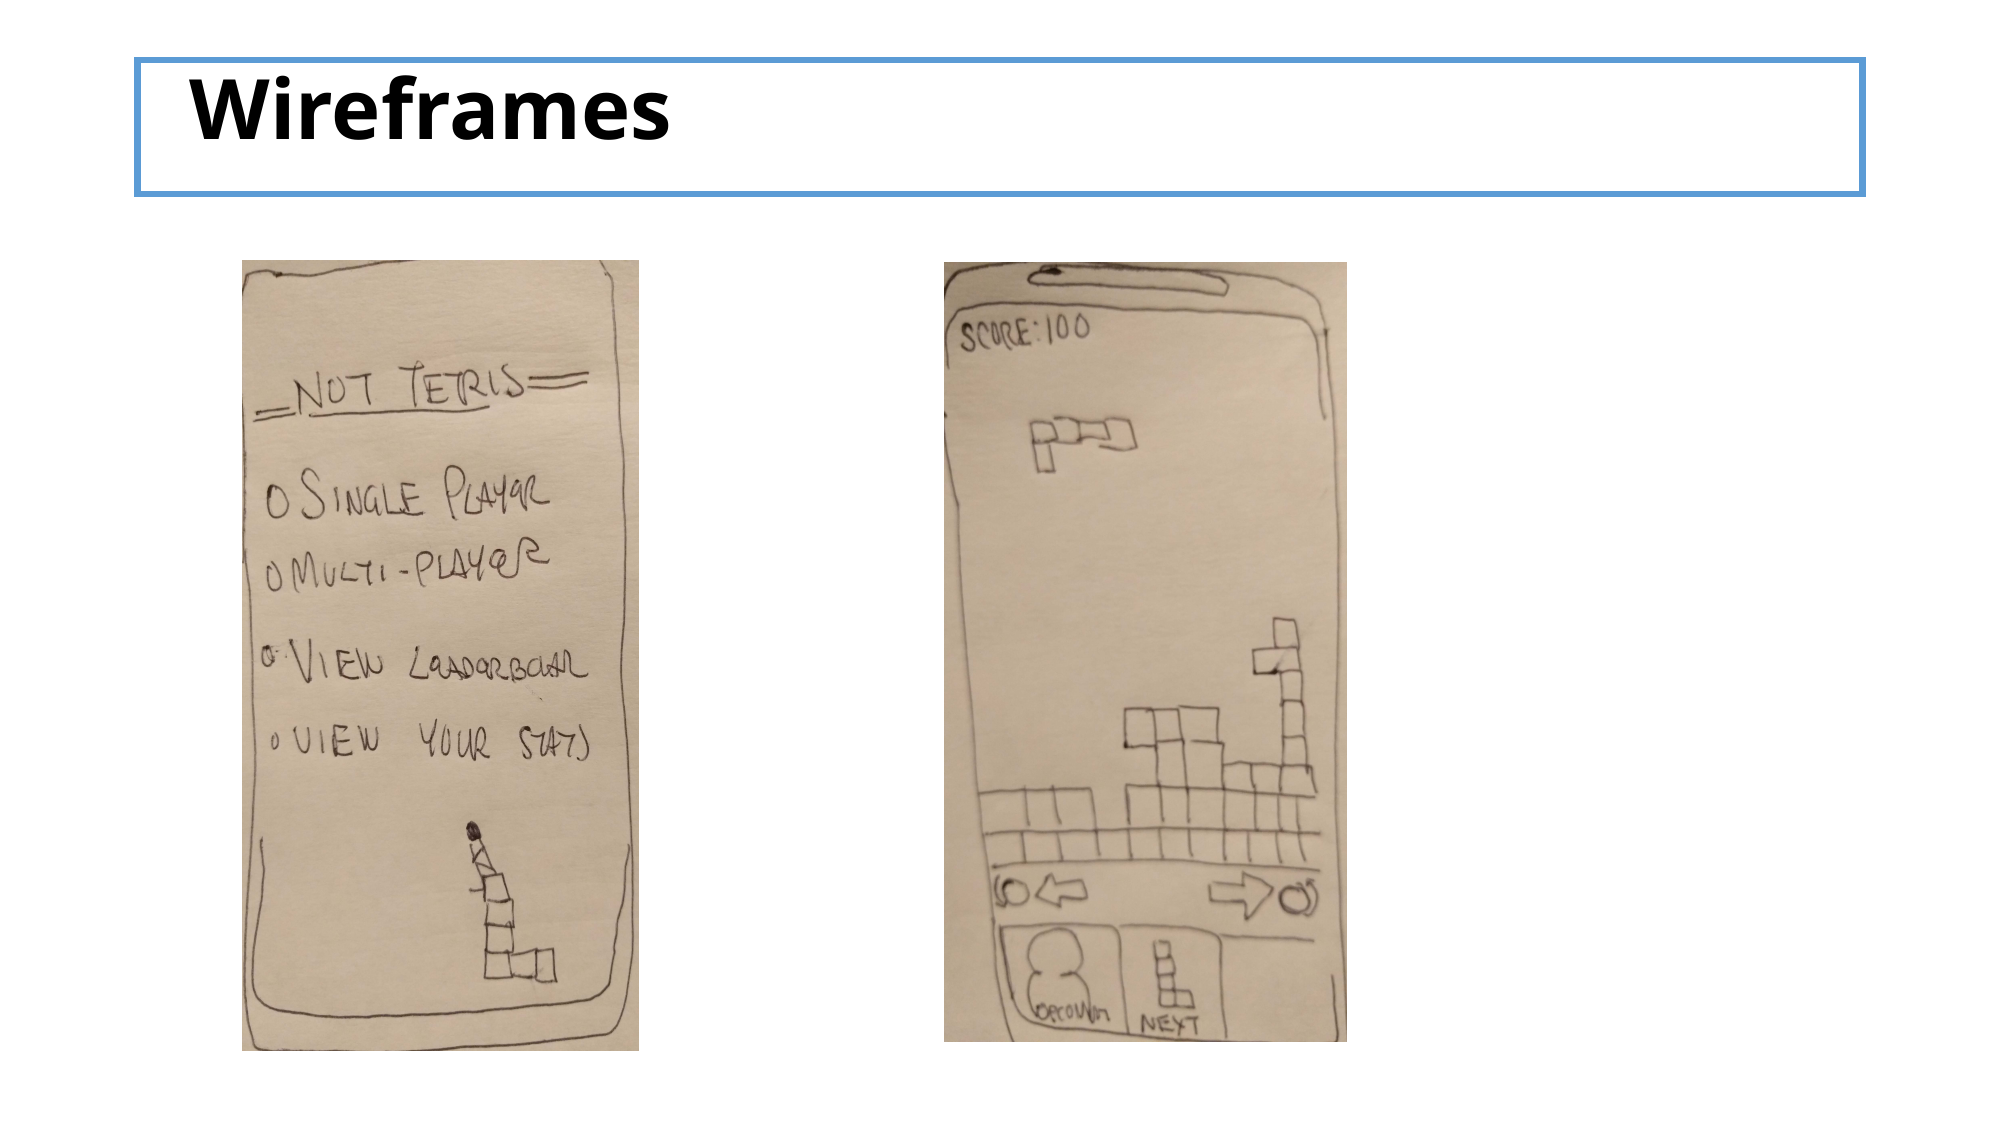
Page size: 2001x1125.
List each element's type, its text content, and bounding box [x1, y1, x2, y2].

title Wireframes [137, 59, 1863, 195]
picture [944, 262, 1347, 1042]
picture [242, 260, 639, 1052]
